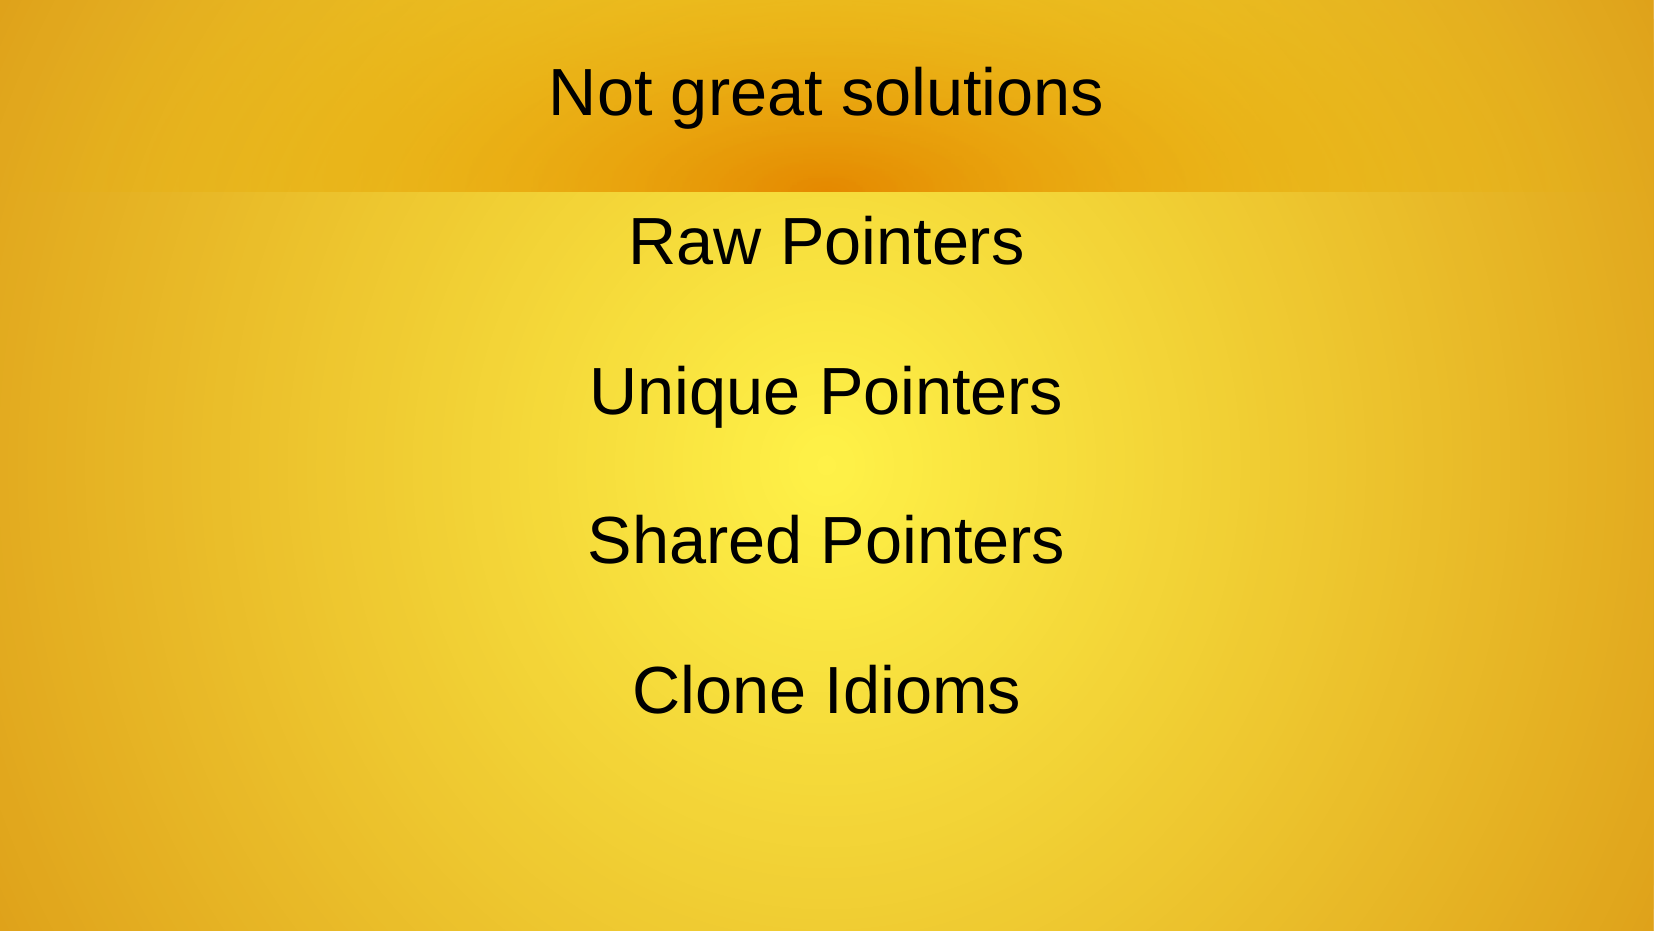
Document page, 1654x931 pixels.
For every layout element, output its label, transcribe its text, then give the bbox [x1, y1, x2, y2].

subtitle Not great solutions Raw Pointers Unique Pointers Shared Pointers Clone Idioms [82, 35, 1571, 748]
